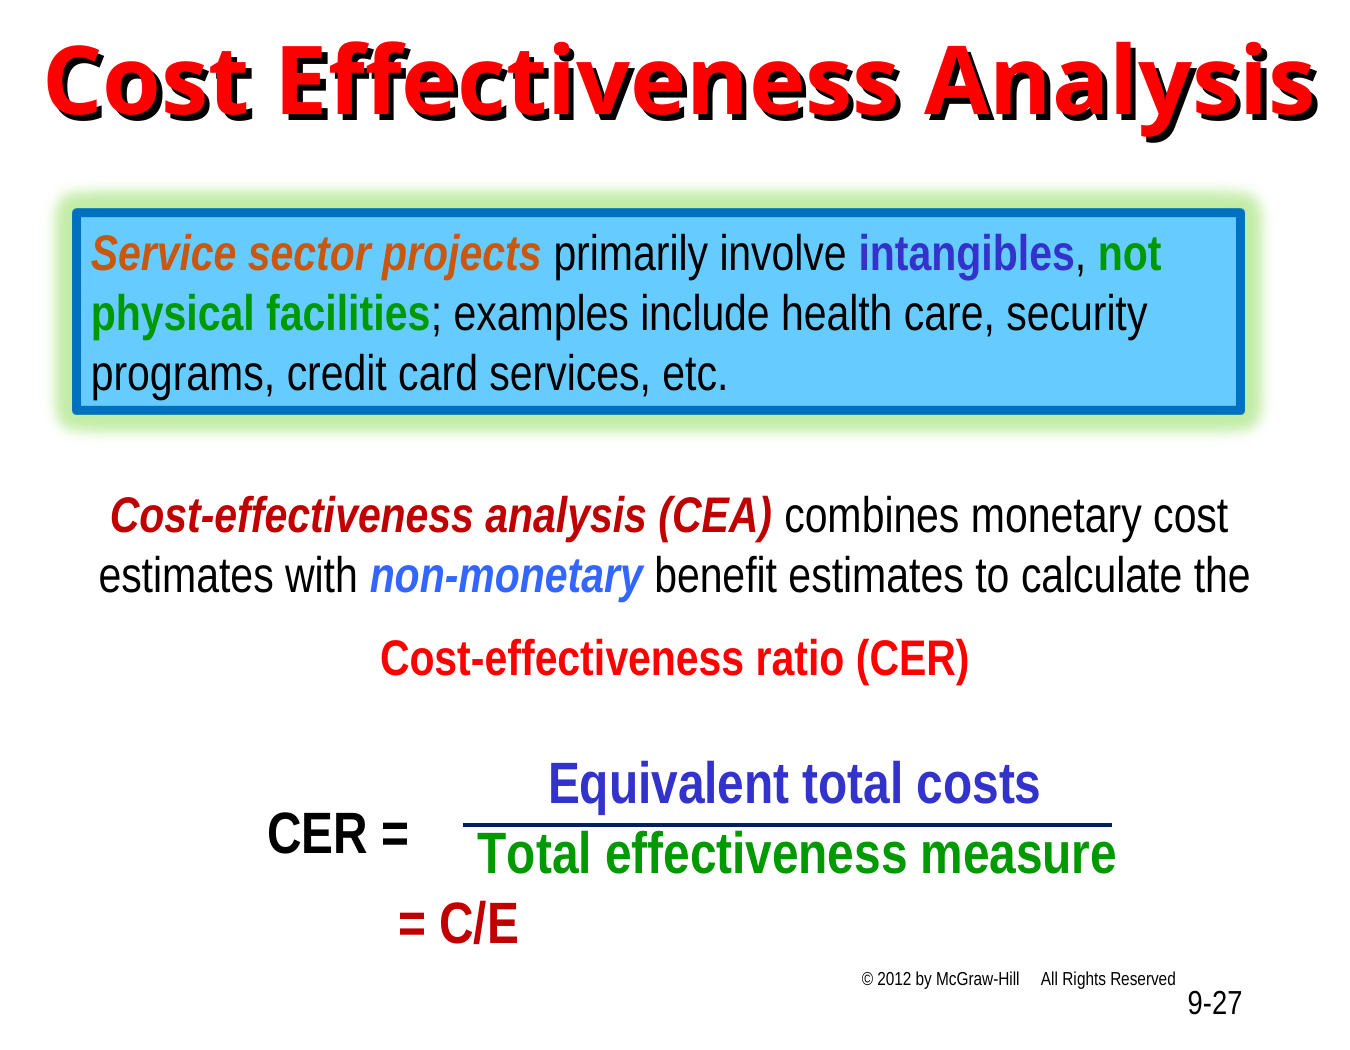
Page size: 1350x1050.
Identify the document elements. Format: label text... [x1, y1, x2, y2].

text_box Equivalent total costs Total effectiveness measure = C/E [83, 737, 1146, 963]
picture [34, 170, 1283, 453]
text_box 9-<number> [953, 973, 1258, 1030]
text_box CER = [249, 787, 438, 873]
text_box © 2012 by McGraw-Hill All Rights Reserved [837, 955, 1201, 1000]
text_box Cost Effectiveness Analysis [23, 12, 1337, 146]
text_box Cost-effectiveness analysis (CEA) combines monetary cost estimates with non-monetary benefit estimates to calculate the Cost-effectiveness ratio (CER) [83, 474, 1267, 693]
text_box Service sector projects primarily involve intangibles, not physical facilities; examples include health care, security programs, credit card services, etc. [76, 212, 1239, 408]
